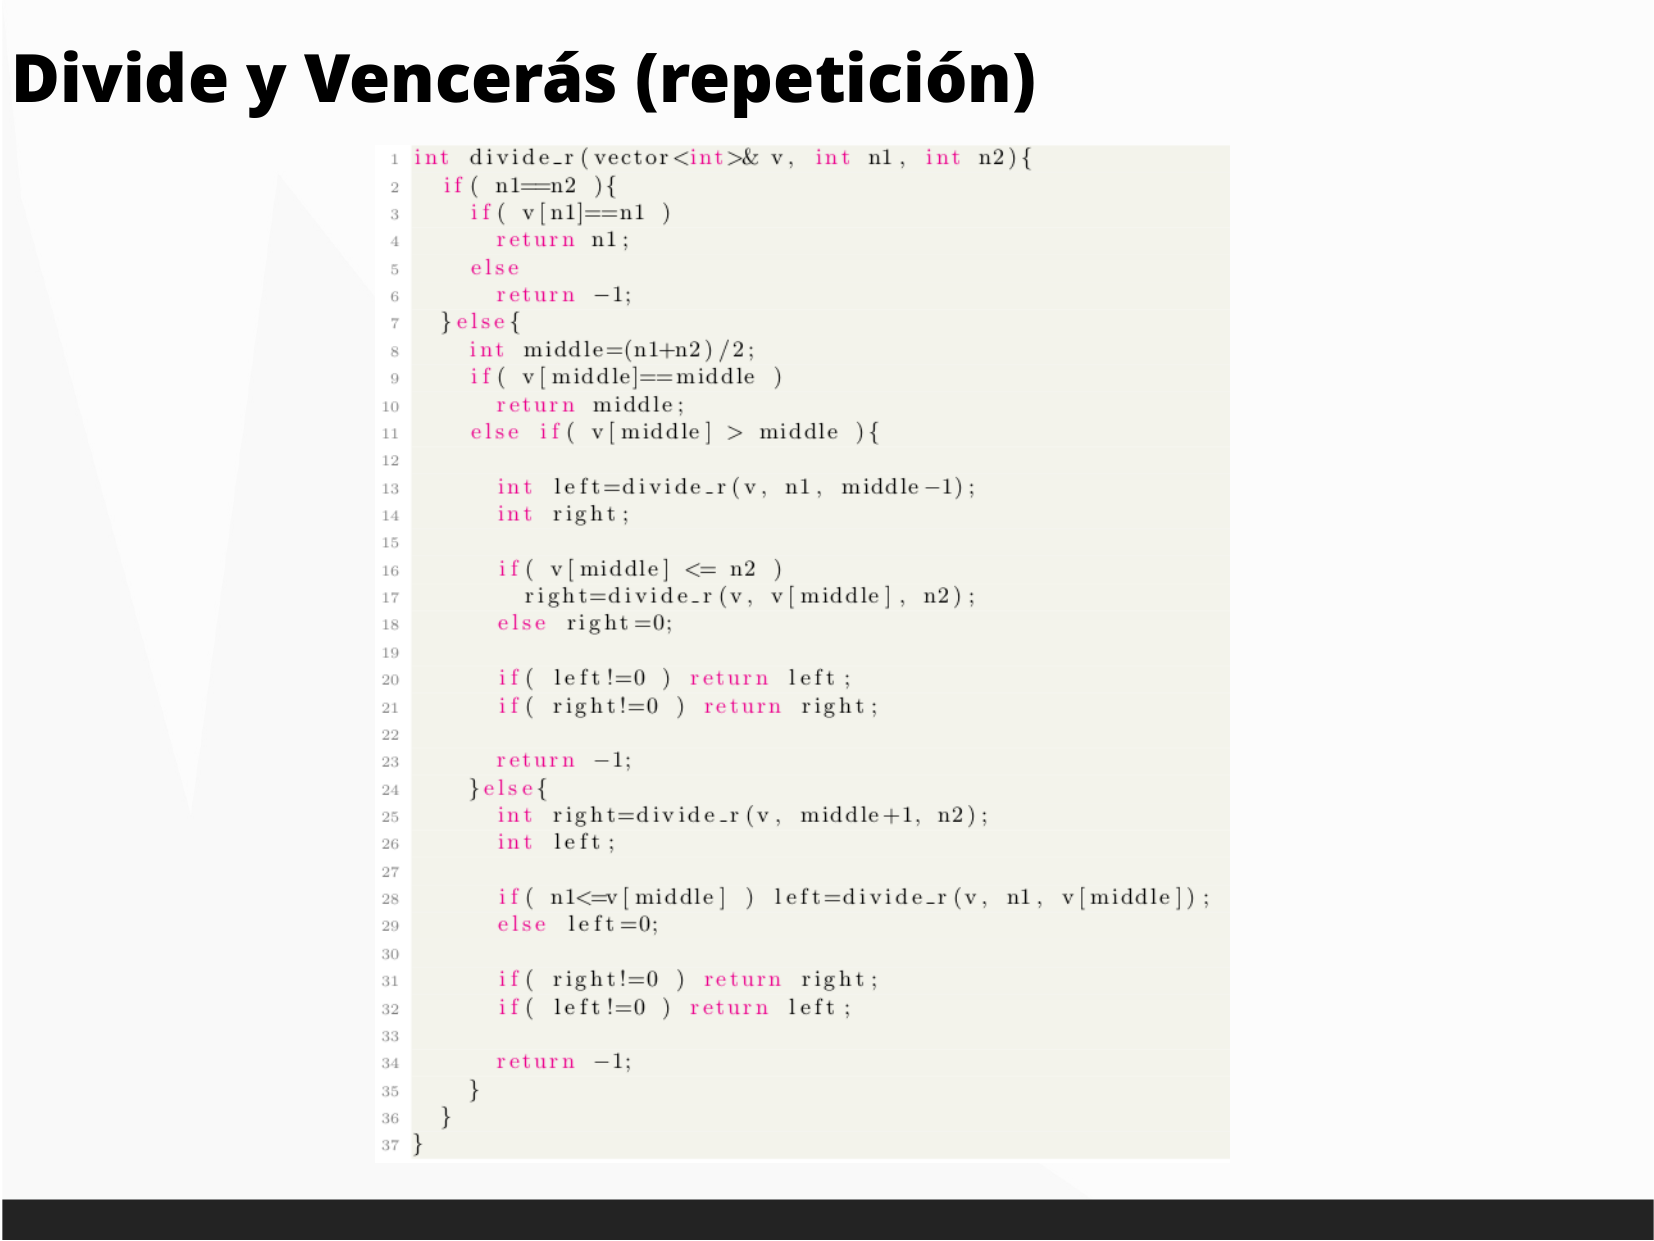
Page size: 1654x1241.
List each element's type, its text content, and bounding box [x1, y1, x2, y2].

picture [2, 0, 1654, 1241]
title Divide y Vencerás (repetición) [11, 3, 1501, 151]
